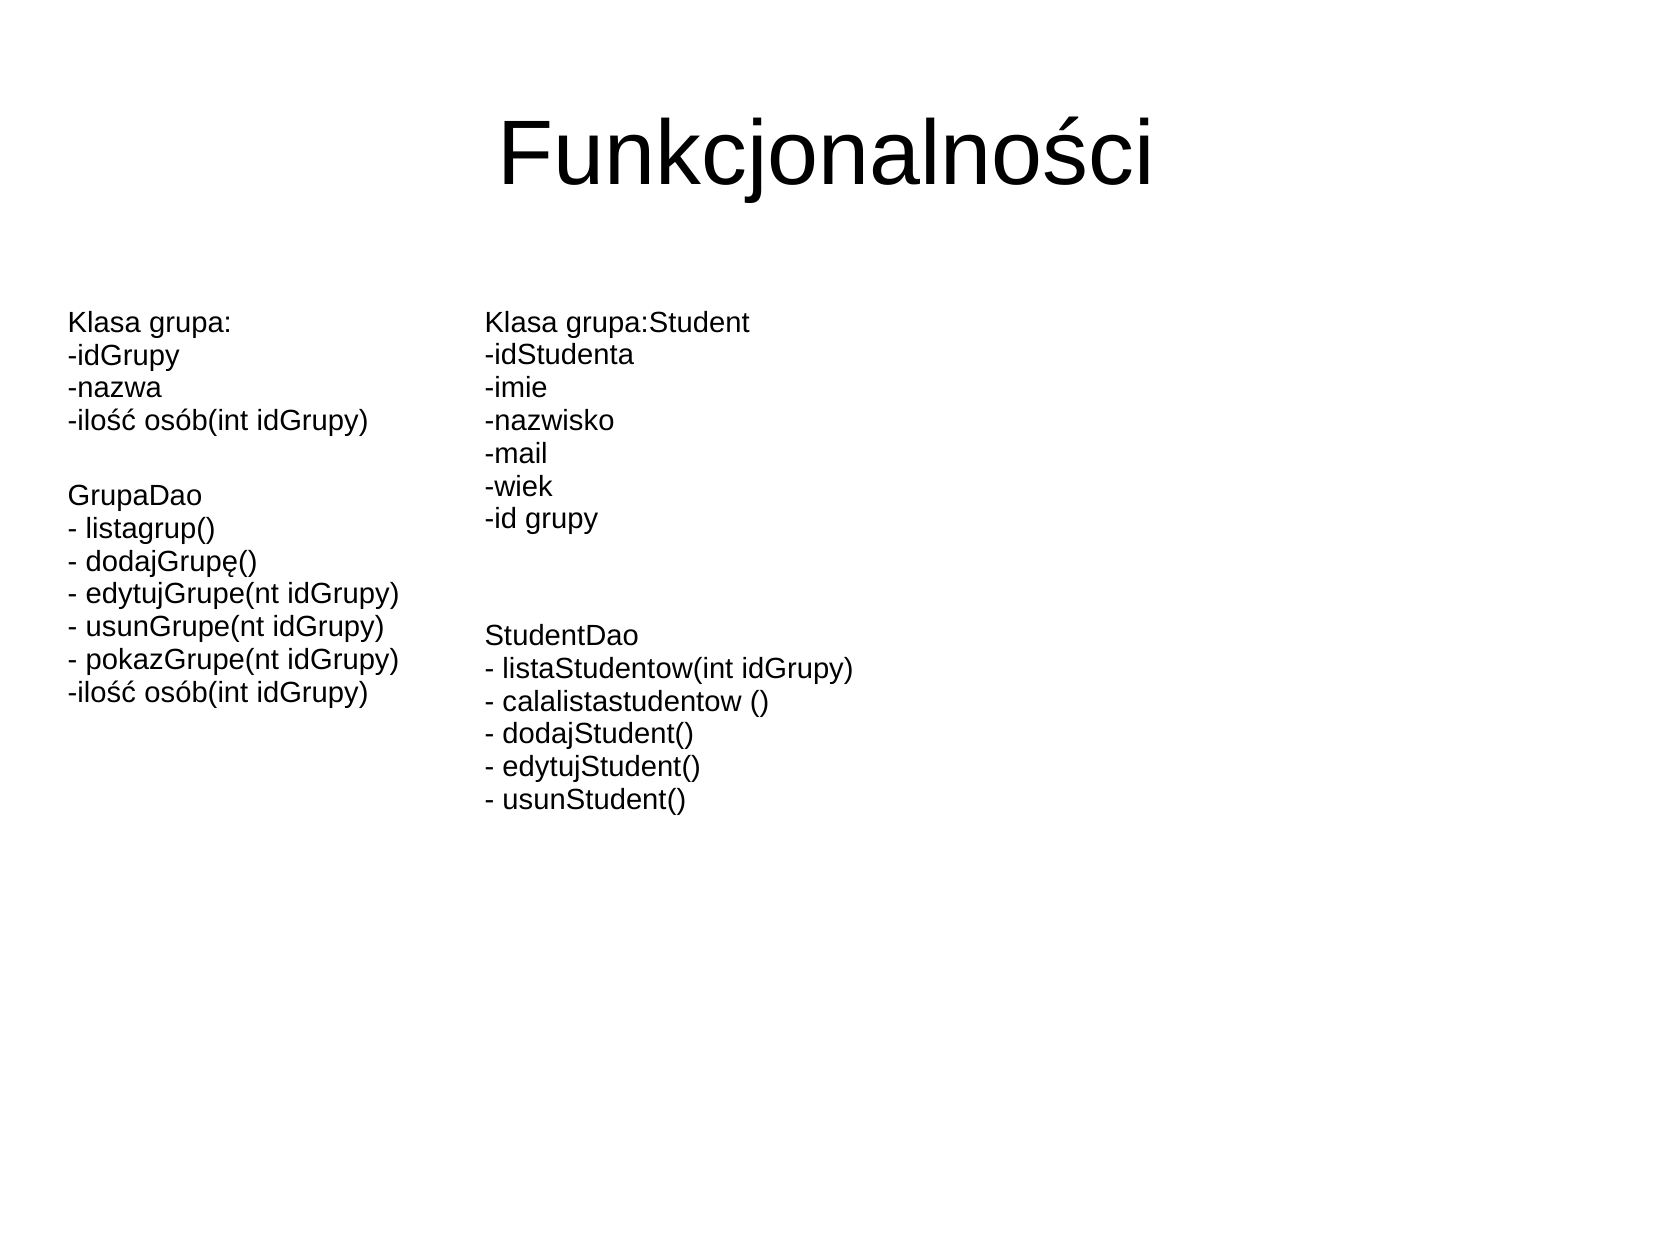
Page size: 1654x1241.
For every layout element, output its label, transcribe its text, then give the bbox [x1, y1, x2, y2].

title Funkcjonalności [82, 49, 1571, 257]
text_box Klasa grupa:Student -idStudenta -imie -nazwisko -mail -wiek -id grupy StudentDao - listaStudentow(int idGrupy) - calalistastudentow () - dodajStudent() - edytujStudent() - usunStudent() [484, 305, 946, 891]
subtitle Klasa grupa: -idGrupy -nazwa -ilość osób(int idGrupy) GrupaDao - listagrup() - dodajGrupę() - edytujGrupe(nt idGrupy) - usunGrupe(nt idGrupy) - pokazGrupe(nt idGrupy) -ilość osób(int idGrupy) [67, 305, 484, 784]
